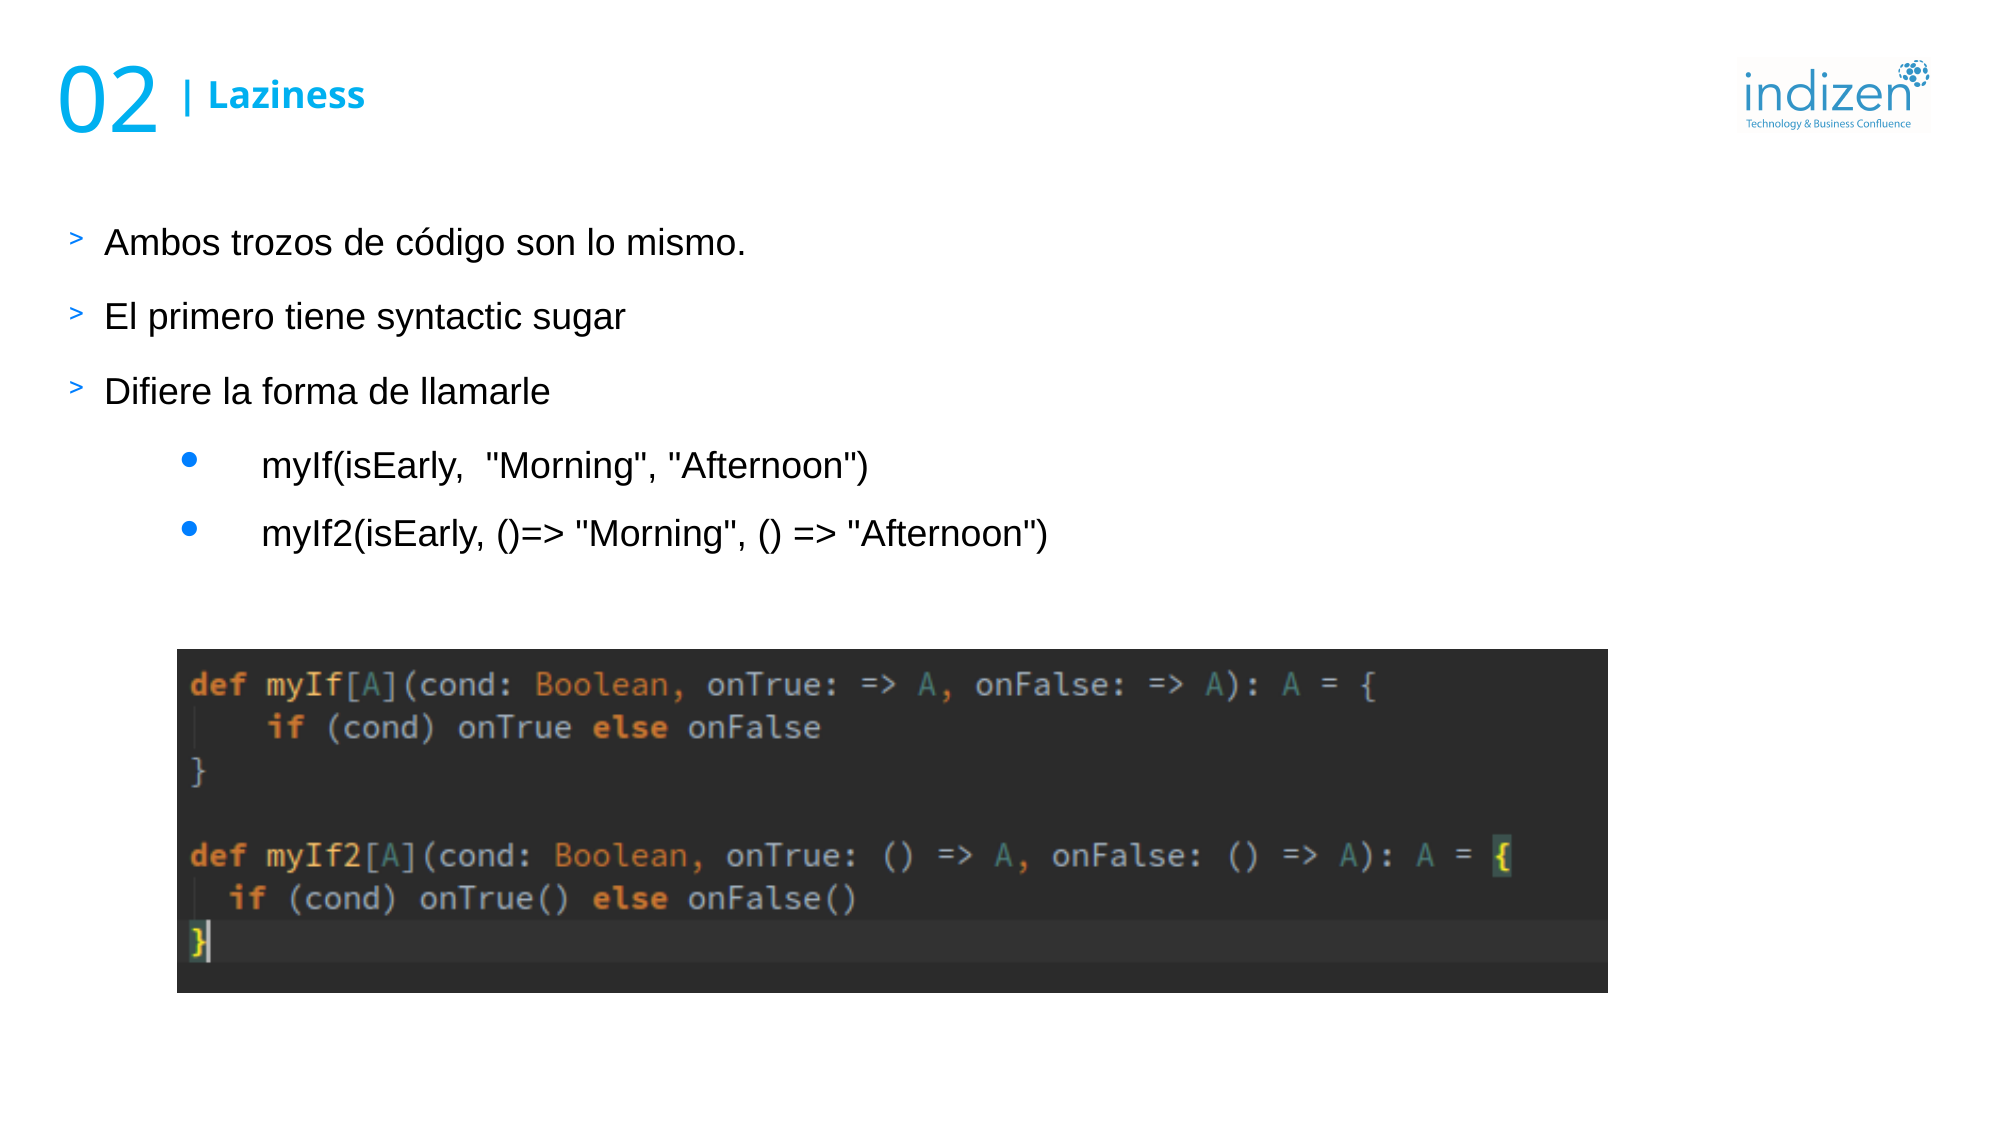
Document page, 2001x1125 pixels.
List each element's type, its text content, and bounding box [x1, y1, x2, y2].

text_box 02 [69, 72, 96, 126]
text_box | Laziness [157, 60, 1276, 126]
picture [1737, 57, 1931, 133]
list Ambos trozos de código son lo mismo. El primero tiene syntactic sugar Difiere la forma de llamarle myIf(isEarly, "Morning", "Afternoon") myIf2(isEarly, ()=> "Morning", () => "Afternoon") [68, 215, 1831, 981]
picture [177, 649, 1608, 993]
text_box 02 [41, 45, 1392, 127]
